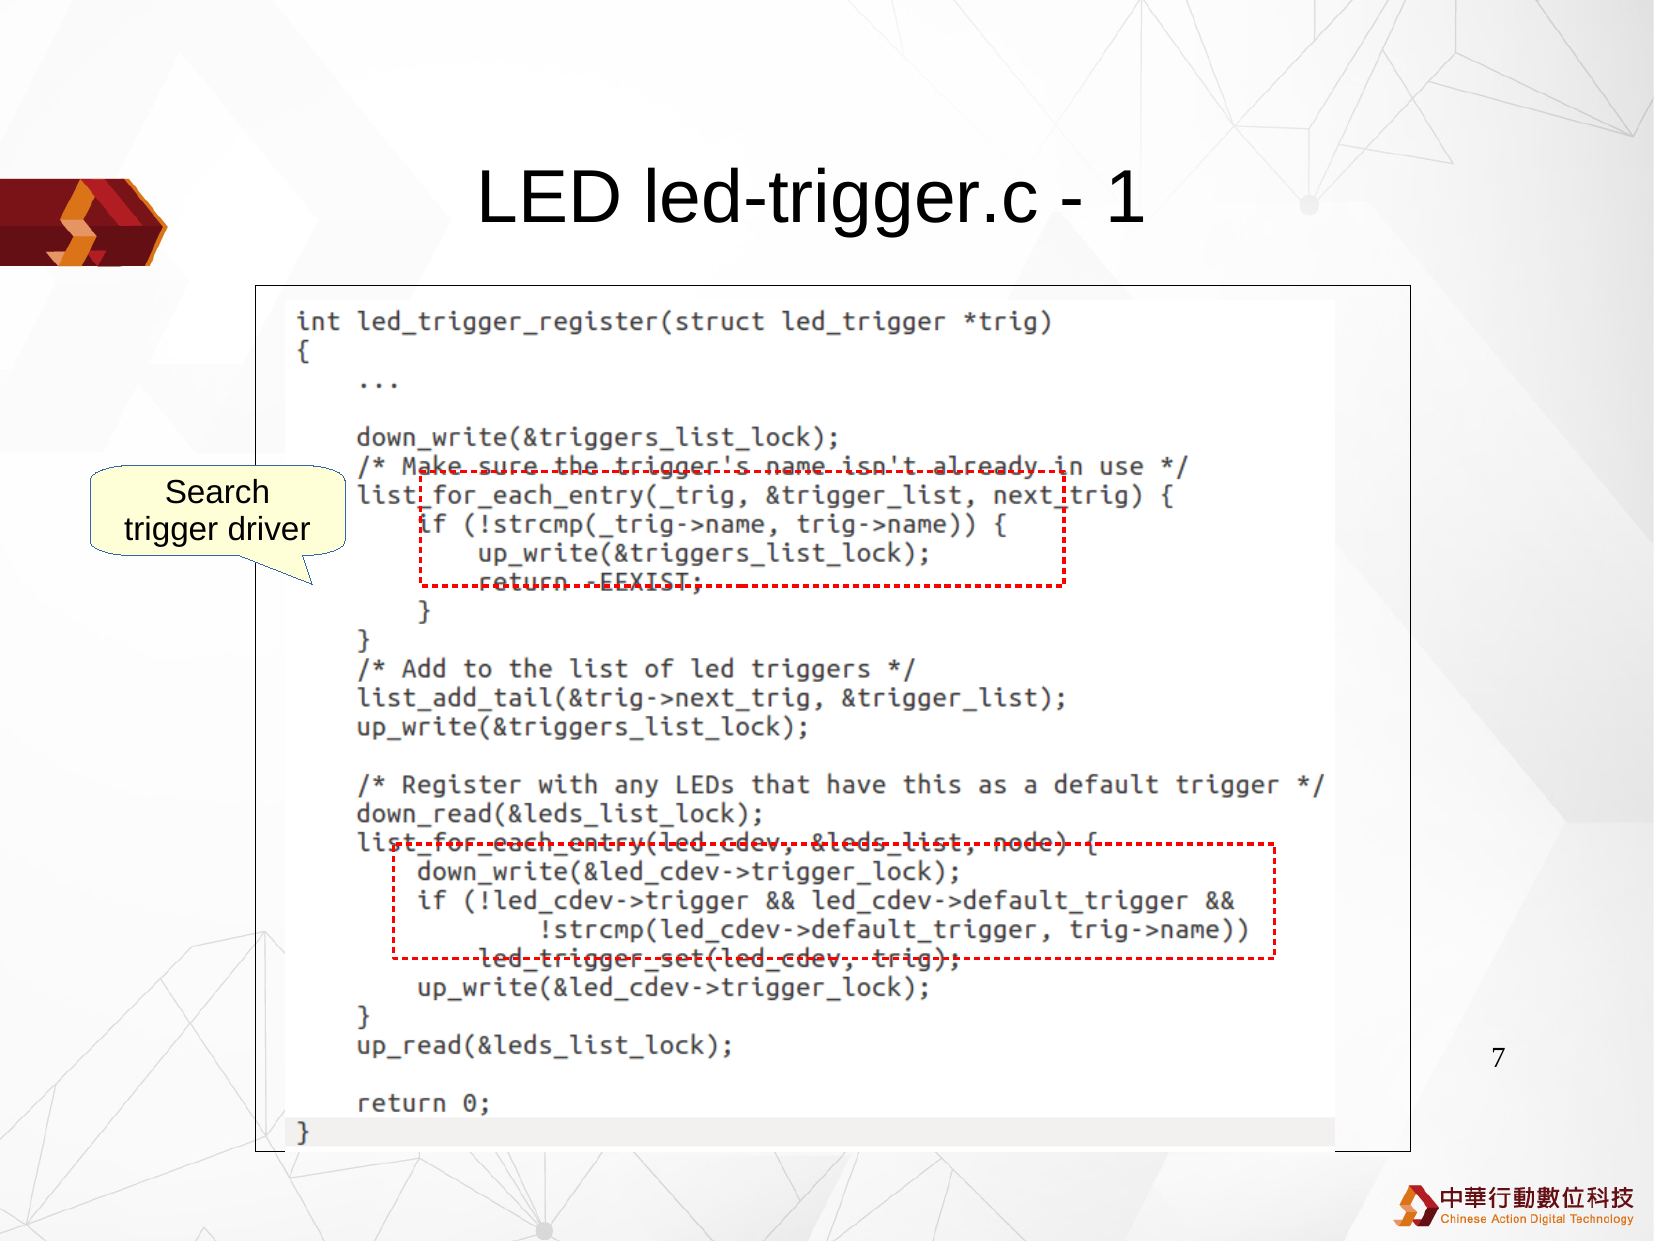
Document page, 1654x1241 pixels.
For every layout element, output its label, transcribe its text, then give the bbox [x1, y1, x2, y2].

picture [0, 0, 1654, 1241]
text_box Search trigger driver [90, 465, 346, 585]
title LED led-trigger.c - 1 [118, 112, 1506, 281]
